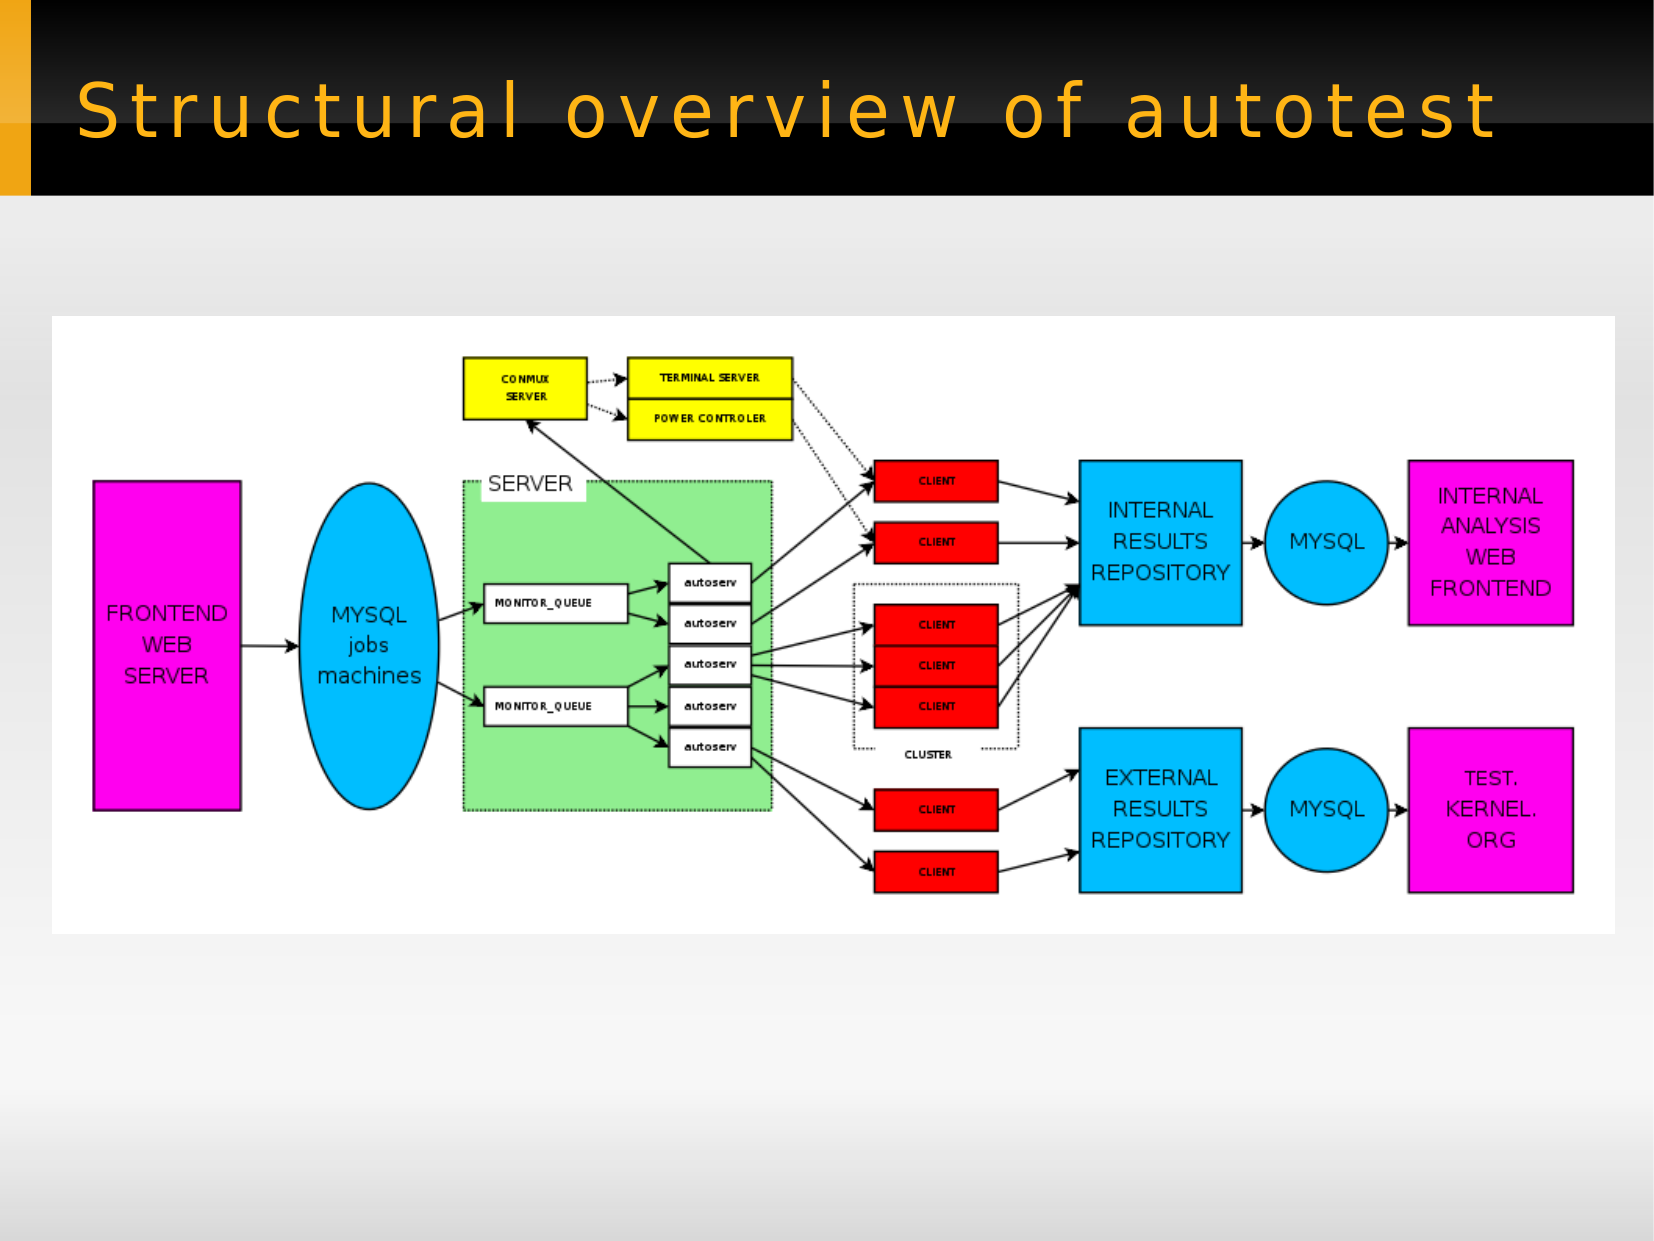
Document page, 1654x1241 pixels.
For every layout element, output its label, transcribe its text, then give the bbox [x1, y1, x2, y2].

picture [0, 0, 1654, 1241]
title Structural overview of autotest [75, 37, 1576, 186]
